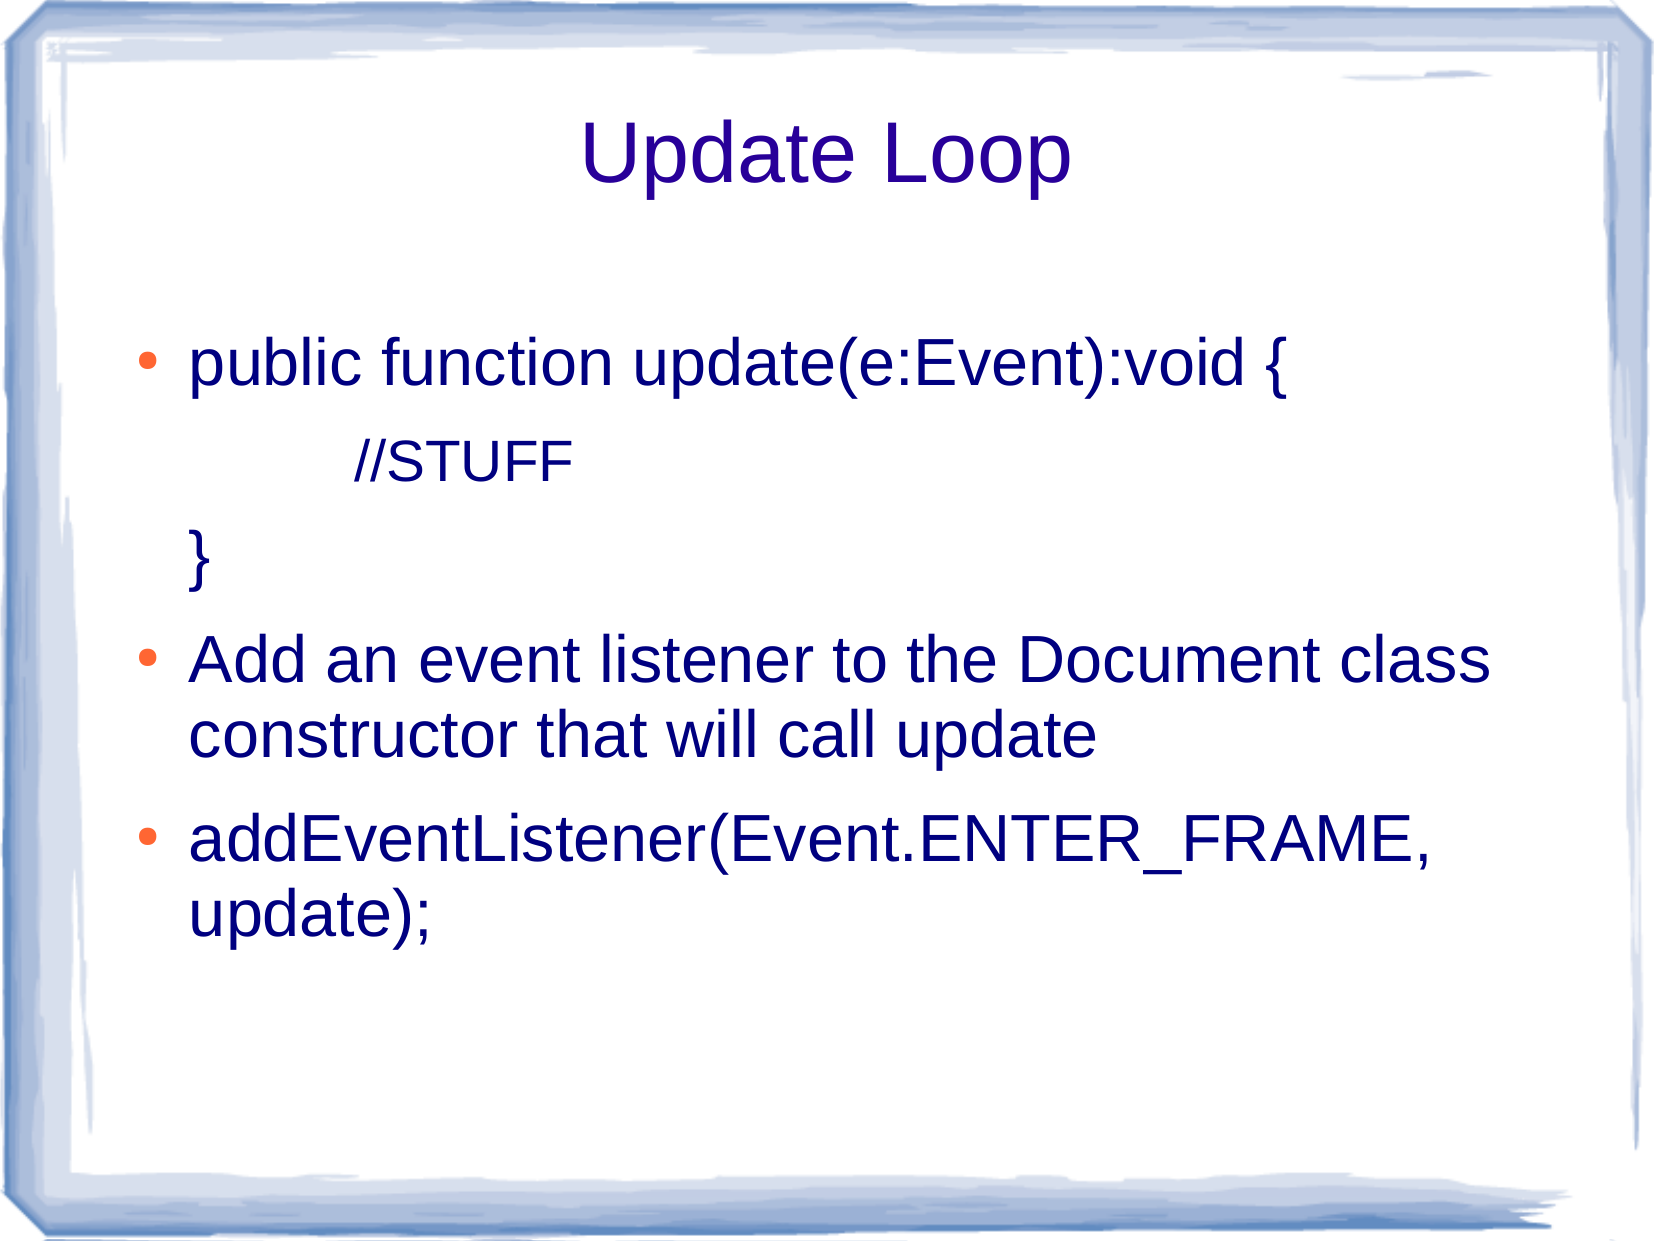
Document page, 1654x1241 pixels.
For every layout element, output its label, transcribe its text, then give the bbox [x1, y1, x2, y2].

list public function update(e:Event):void { //STUFF } Add an event listener to the Document class constructor that will call update addEventListener(Event.ENTER_FRAME, update); [118, 324, 1571, 1004]
title Update Loop [82, 49, 1571, 257]
picture [0, 0, 1654, 1241]
